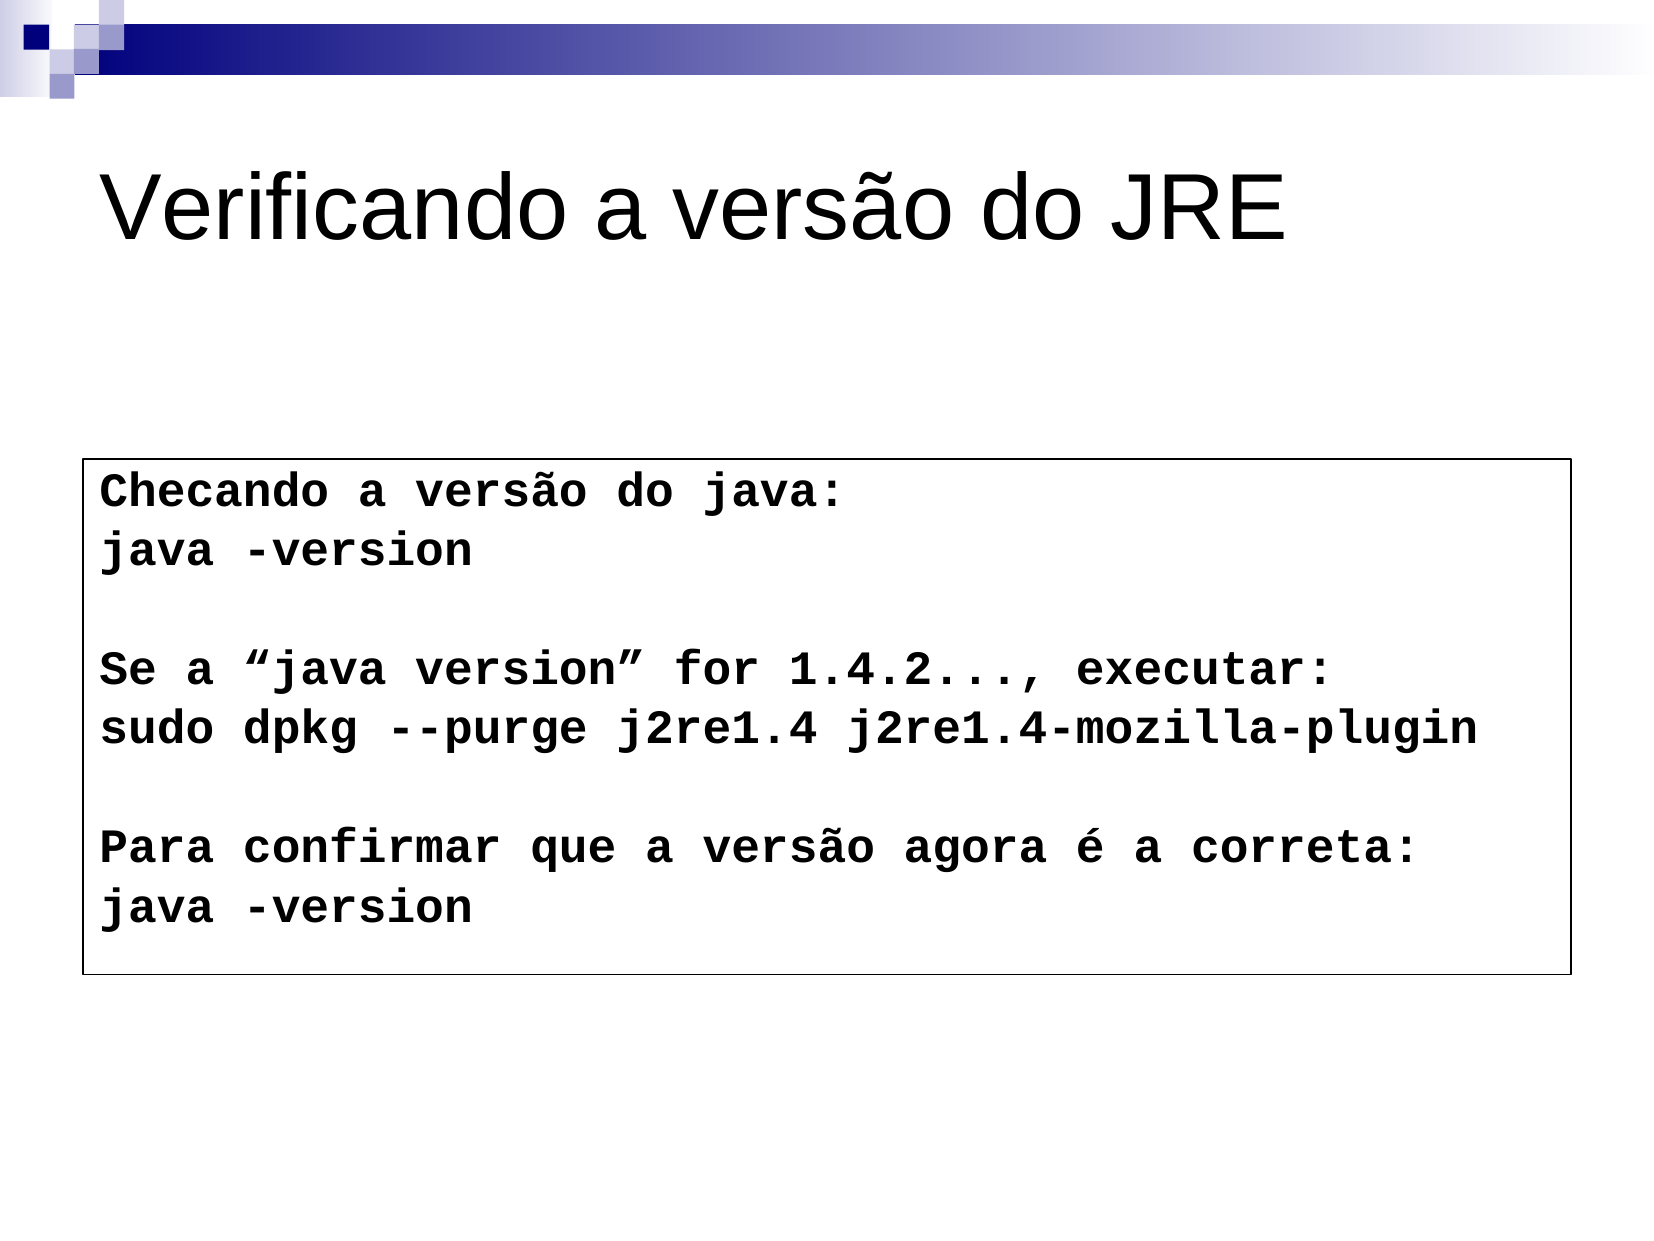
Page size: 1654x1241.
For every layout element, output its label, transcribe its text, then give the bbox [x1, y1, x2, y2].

list Checando a versão do java: java -version Se a “java version” for 1.4.2..., executar: sudo dpkg --purge j2re1.4 j2re1.4-mozilla-plugin Para confirmar que a versão agora é a correta: java -version [82, 458, 1572, 975]
title Verificando a versão do JRE [82, 82, 1572, 331]
